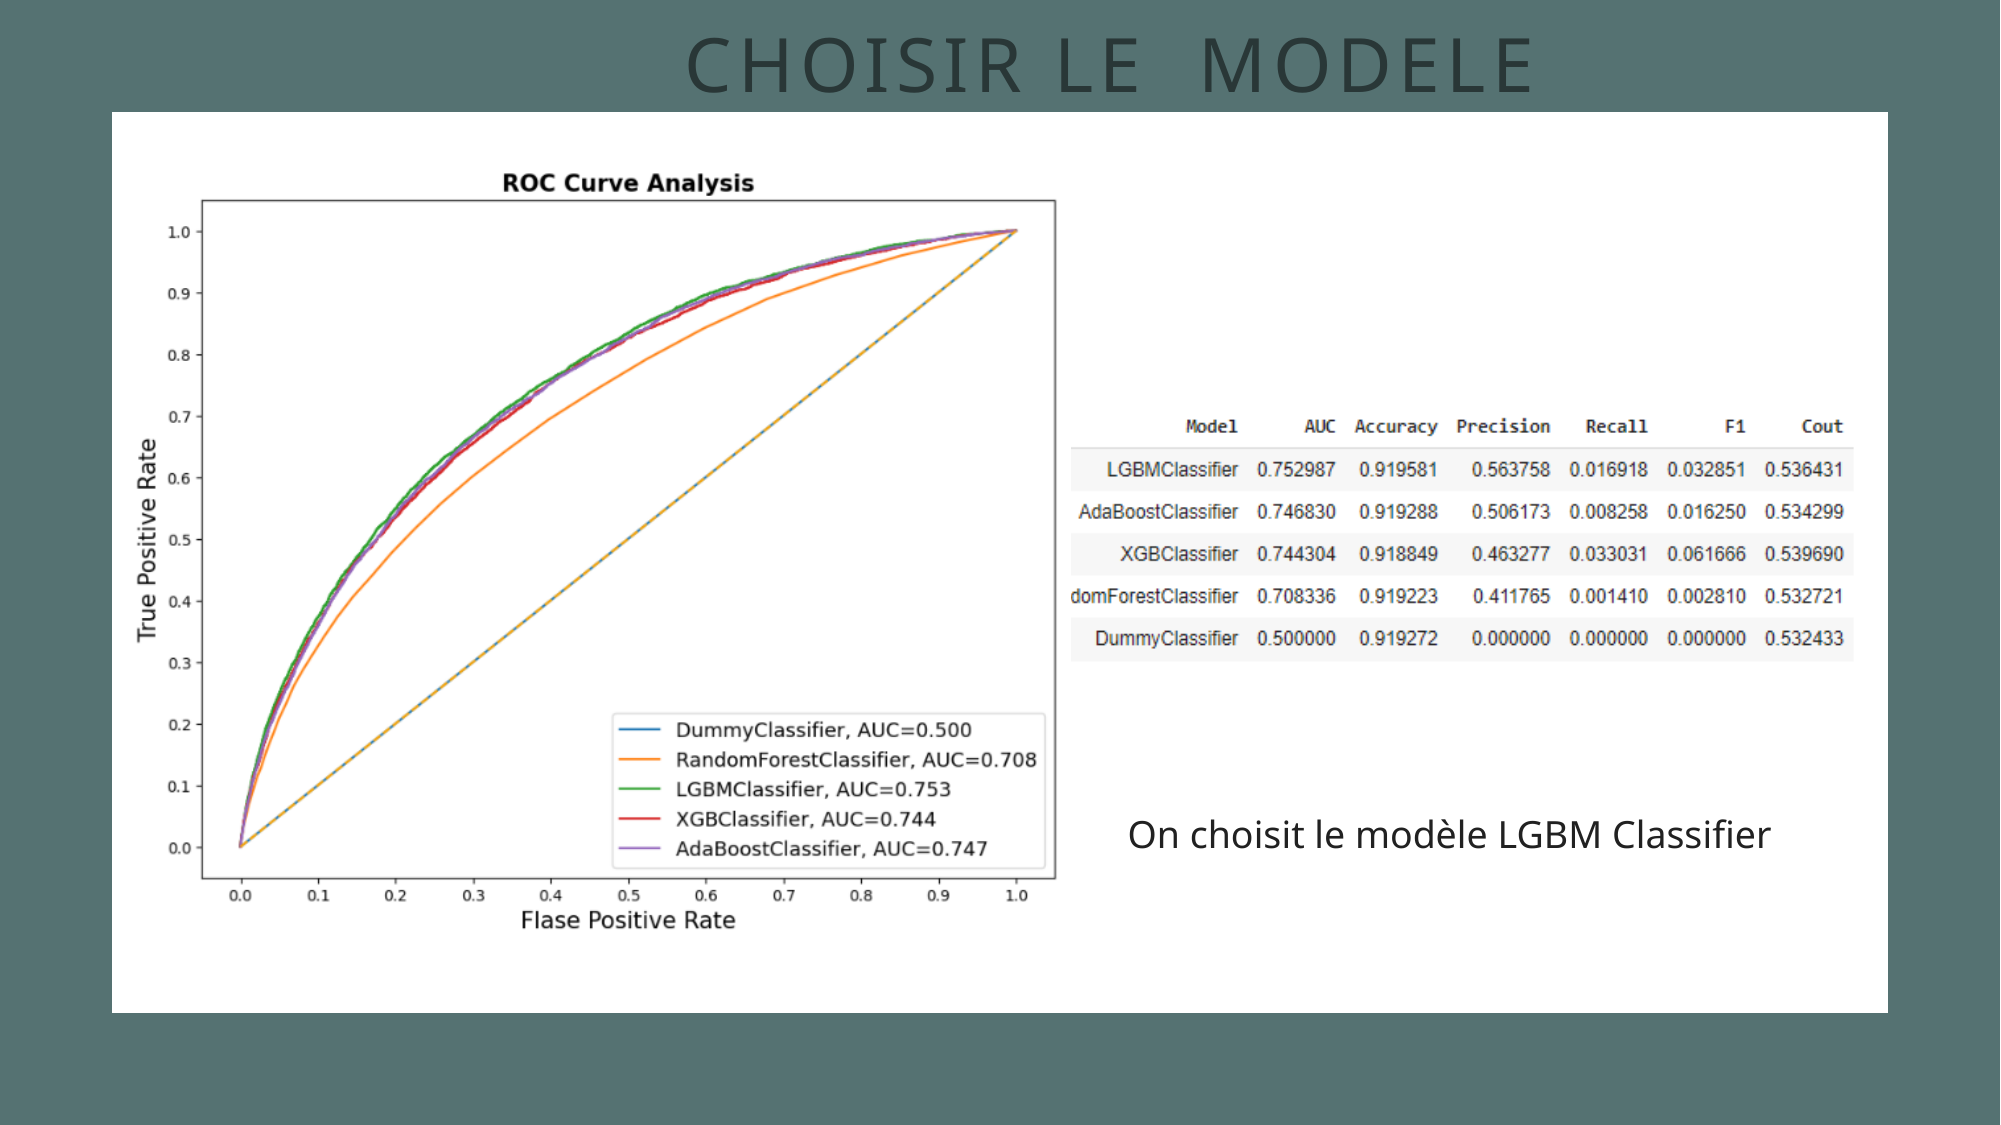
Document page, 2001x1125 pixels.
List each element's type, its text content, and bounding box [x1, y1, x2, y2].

title Choisir le modele [457, 0, 1789, 117]
text_box On choisit le modèle LGBM Classifier [1112, 803, 2000, 864]
text_box [0, 0, 2000, 1125]
picture [112, 163, 1888, 935]
